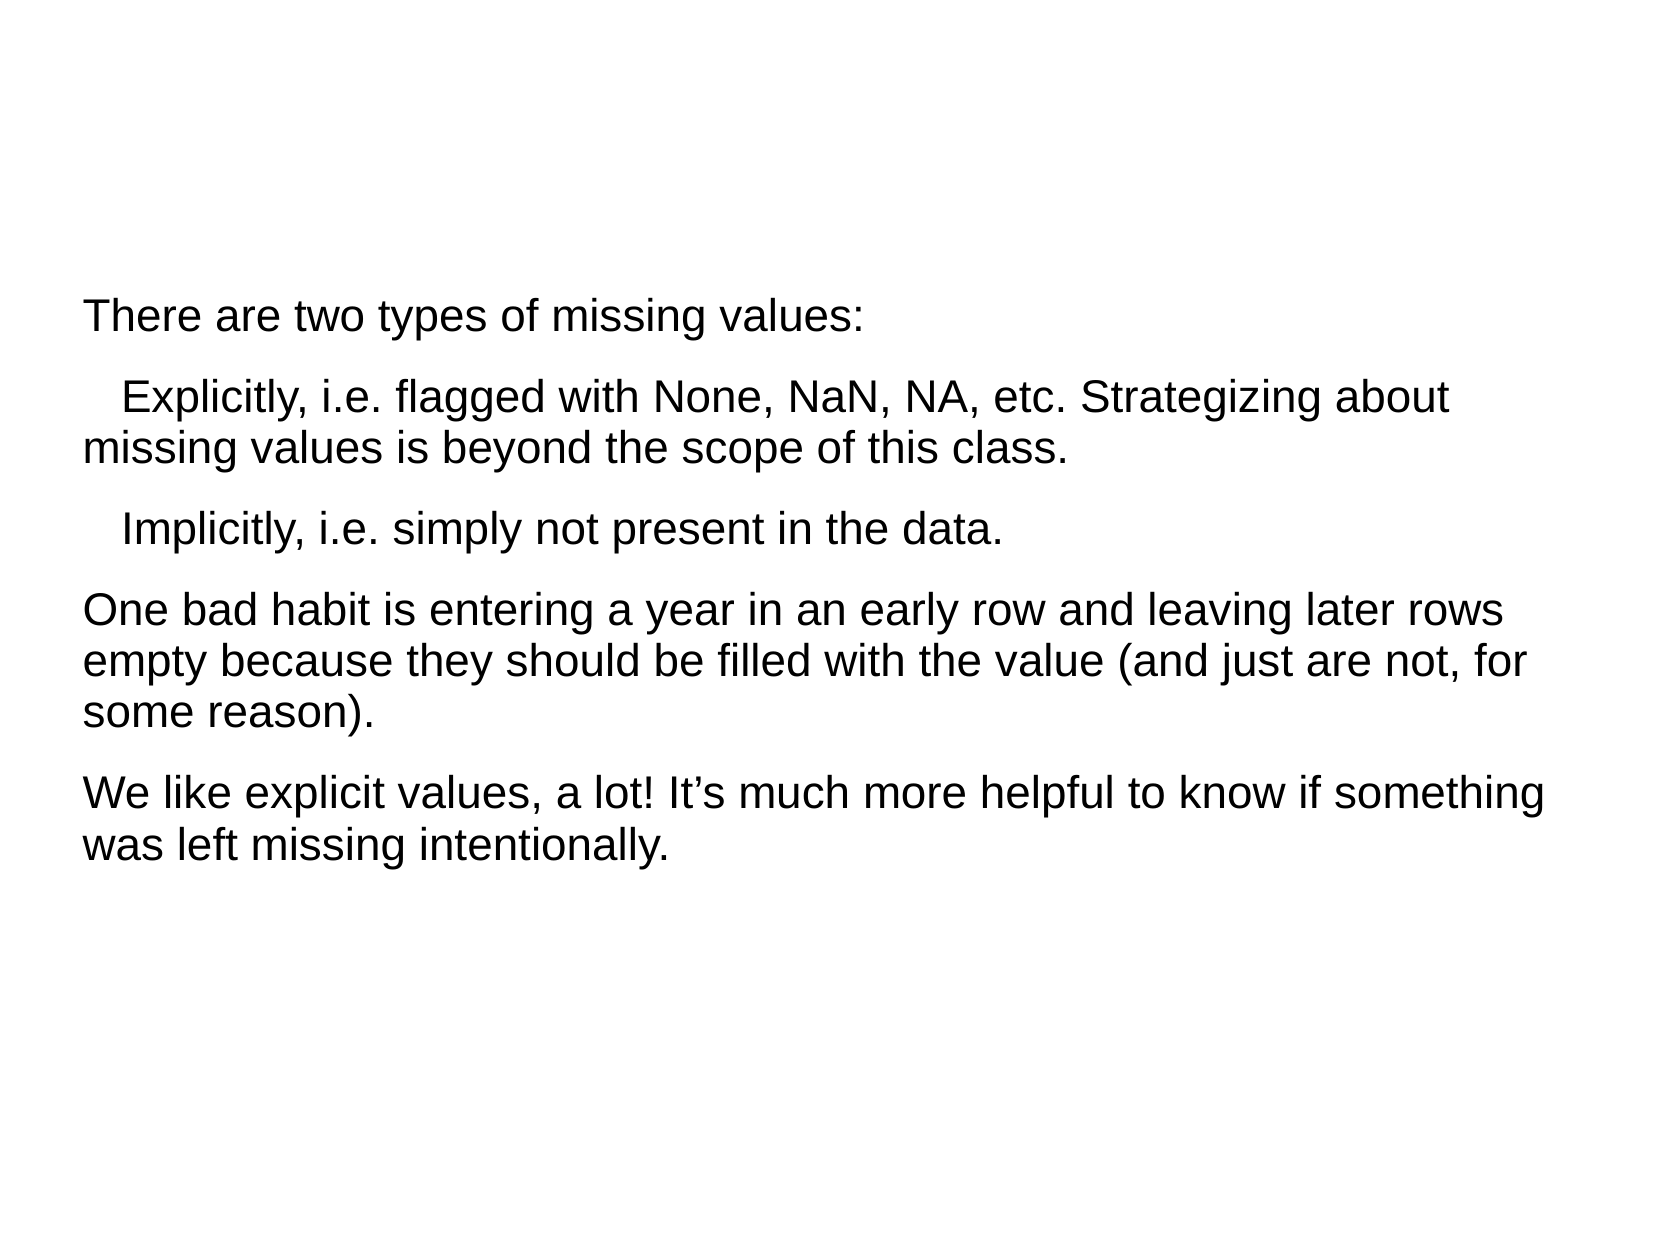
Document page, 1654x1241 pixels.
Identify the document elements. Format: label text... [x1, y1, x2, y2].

list There are two types of missing values: 1 Explicitly, i.e. flagged with None, NaN, NA, etc. Strategizing about missing values is beyond the scope of this class. 2 Implicitly, i.e. simply not present in the data. One bad habit is entering a year in an early row and leaving later rows empty because they should be filled with the value (and just are not, for some reason). We like explicit values, a lot! It’s much more helpful to know if something was left missing intentionally. [82, 290, 1571, 1109]
